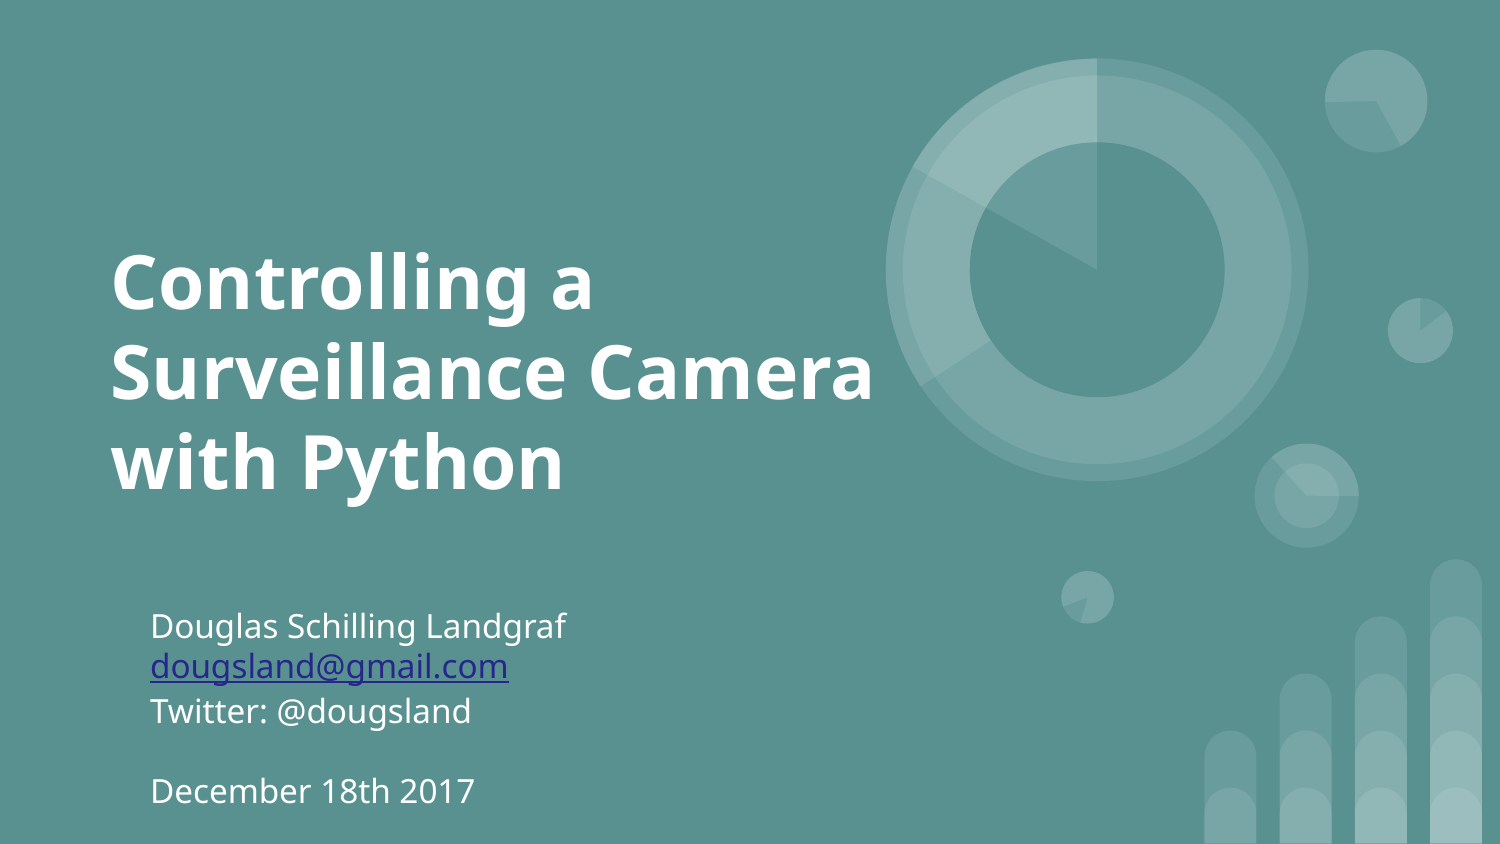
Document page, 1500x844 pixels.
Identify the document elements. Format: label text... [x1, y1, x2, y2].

title Controlling a Surveillance Camera with Python [95, 216, 894, 524]
subtitle Douglas Schilling Landgraf dougsland@gmail.com Twitter: @dougsland December 18th 2017 [135, 589, 834, 704]
